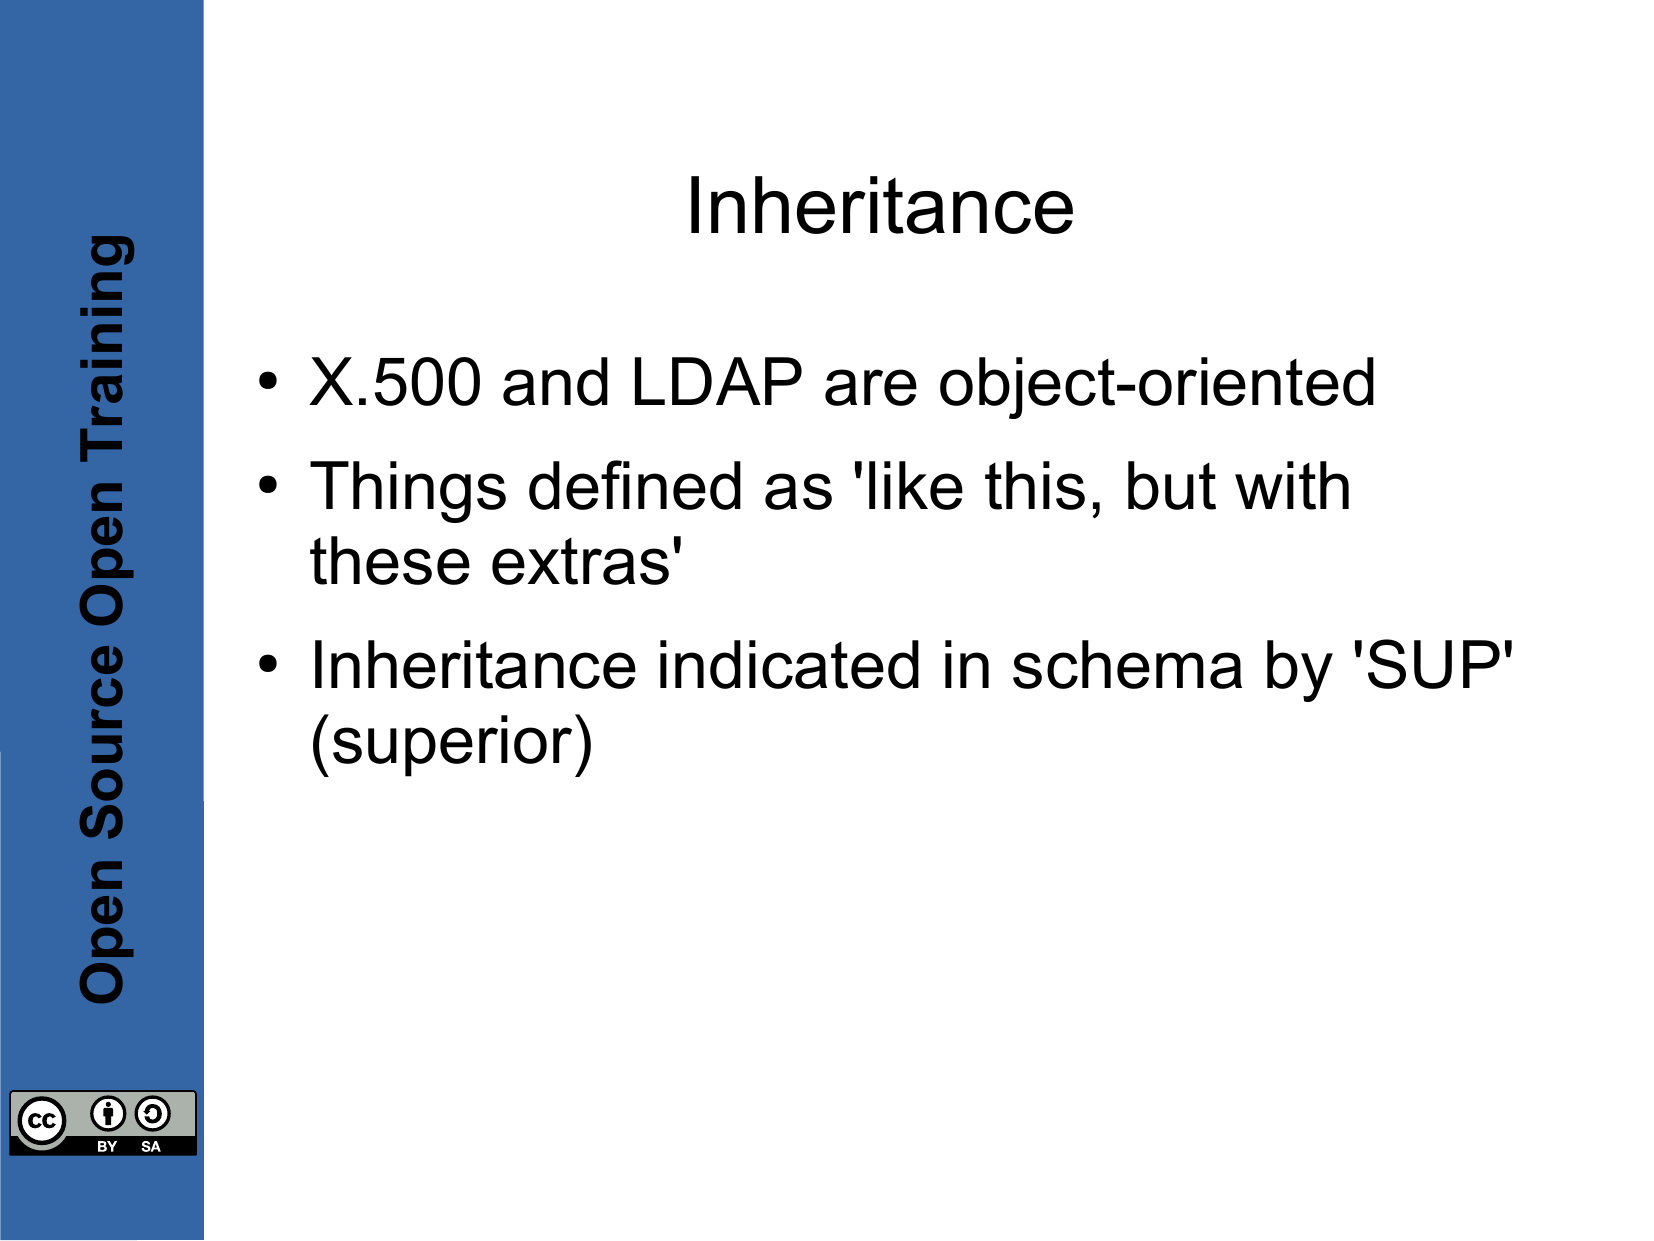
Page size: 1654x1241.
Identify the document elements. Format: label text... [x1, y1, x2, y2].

title Inheritance [227, 102, 1534, 310]
list X.500 and LDAP are object-oriented Things defined as 'like this, but with these extras' Inheritance indicated in schema by 'SUP' (superior) [238, 344, 1534, 1127]
